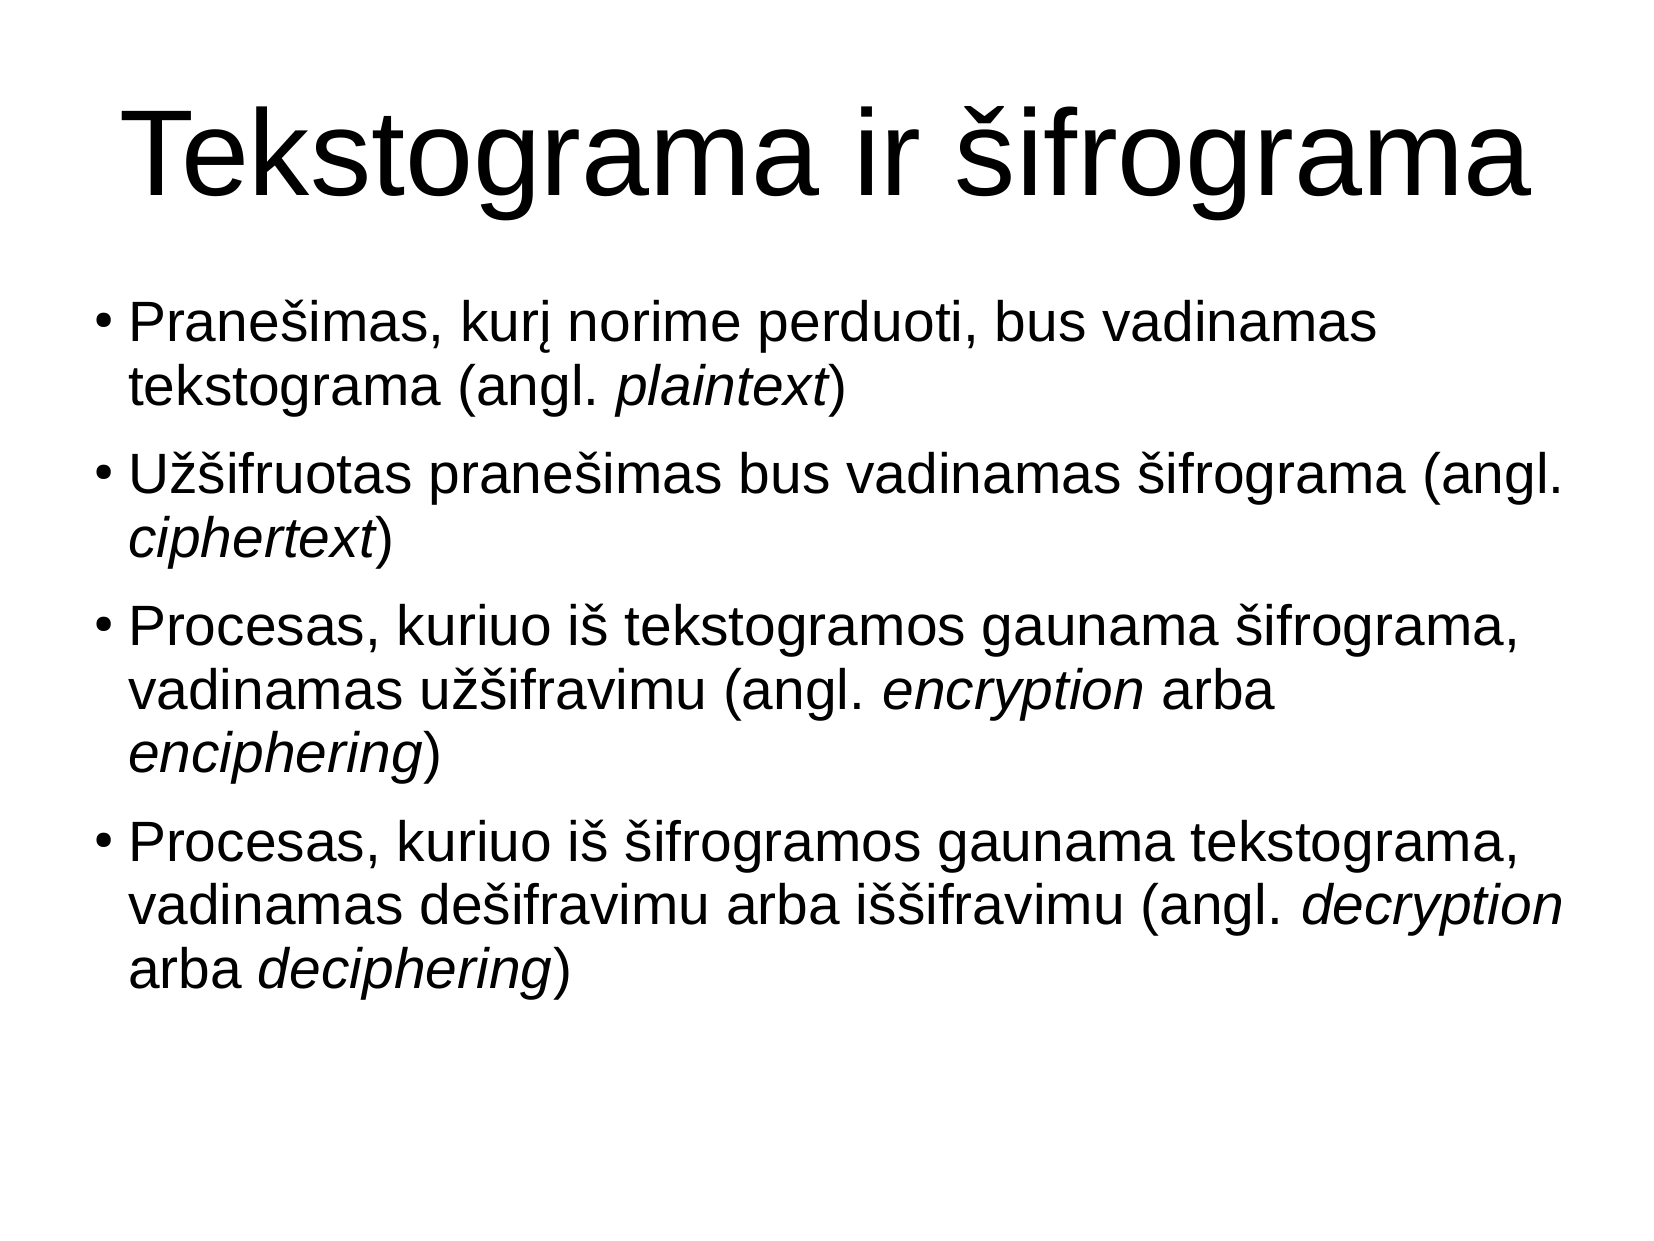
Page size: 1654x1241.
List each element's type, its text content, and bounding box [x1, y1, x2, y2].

title Tekstograma ir šifrograma [82, 49, 1571, 257]
list Pranešimas, kurį norime perduoti, bus vadinamas tekstograma (angl. plaintext) Užšifruotas pranešimas bus vadinamas šifrograma (angl. ciphertext) Procesas, kuriuo iš tekstogramos gaunama šifrograma, vadinamas užšifravimu (angl. encryption arba enciphering) Procesas, kuriuo iš šifrogramos gaunama tekstograma, vadinamas dešifravimu arba iššifravimu (angl. decryption arba deciphering) [82, 290, 1571, 1010]
